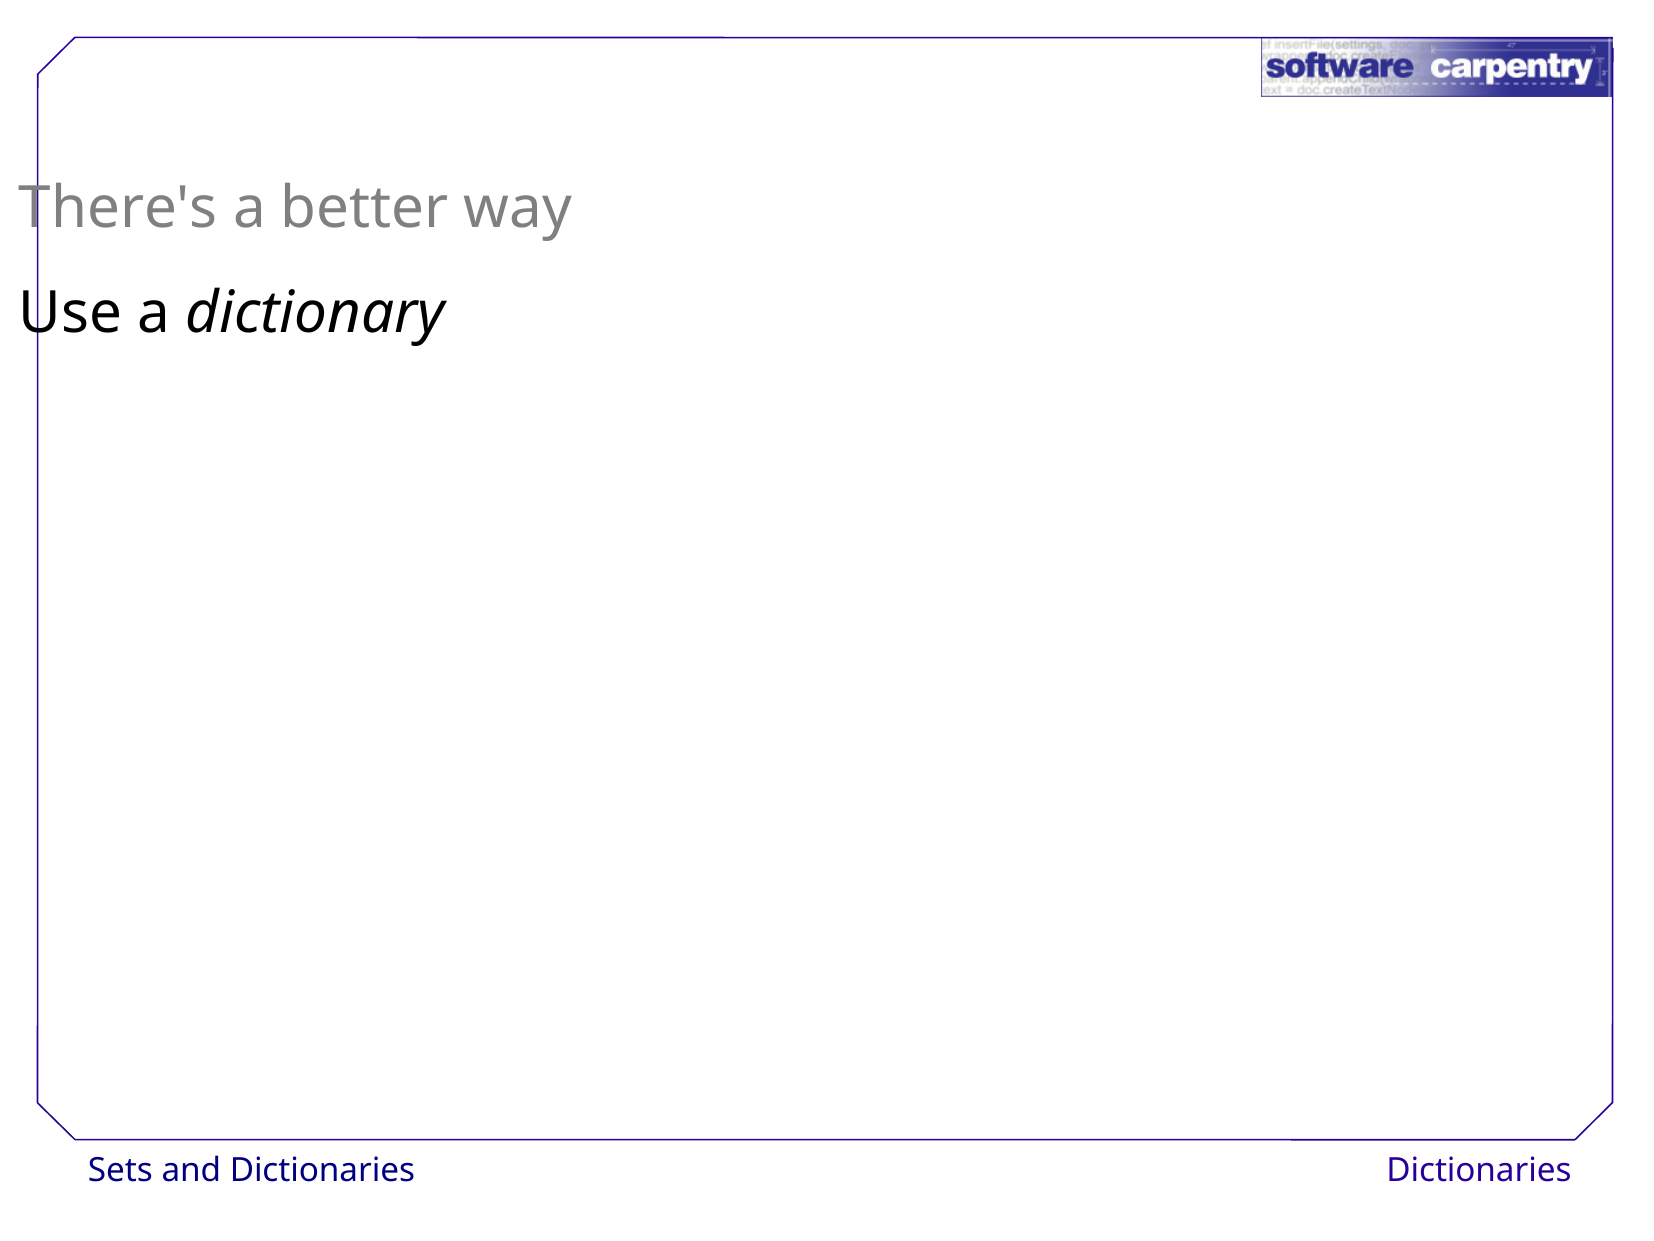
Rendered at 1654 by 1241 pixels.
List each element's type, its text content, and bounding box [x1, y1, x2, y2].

text_box There's a better way Use a dictionary [4, 126, 737, 353]
picture [1261, 39, 1613, 97]
